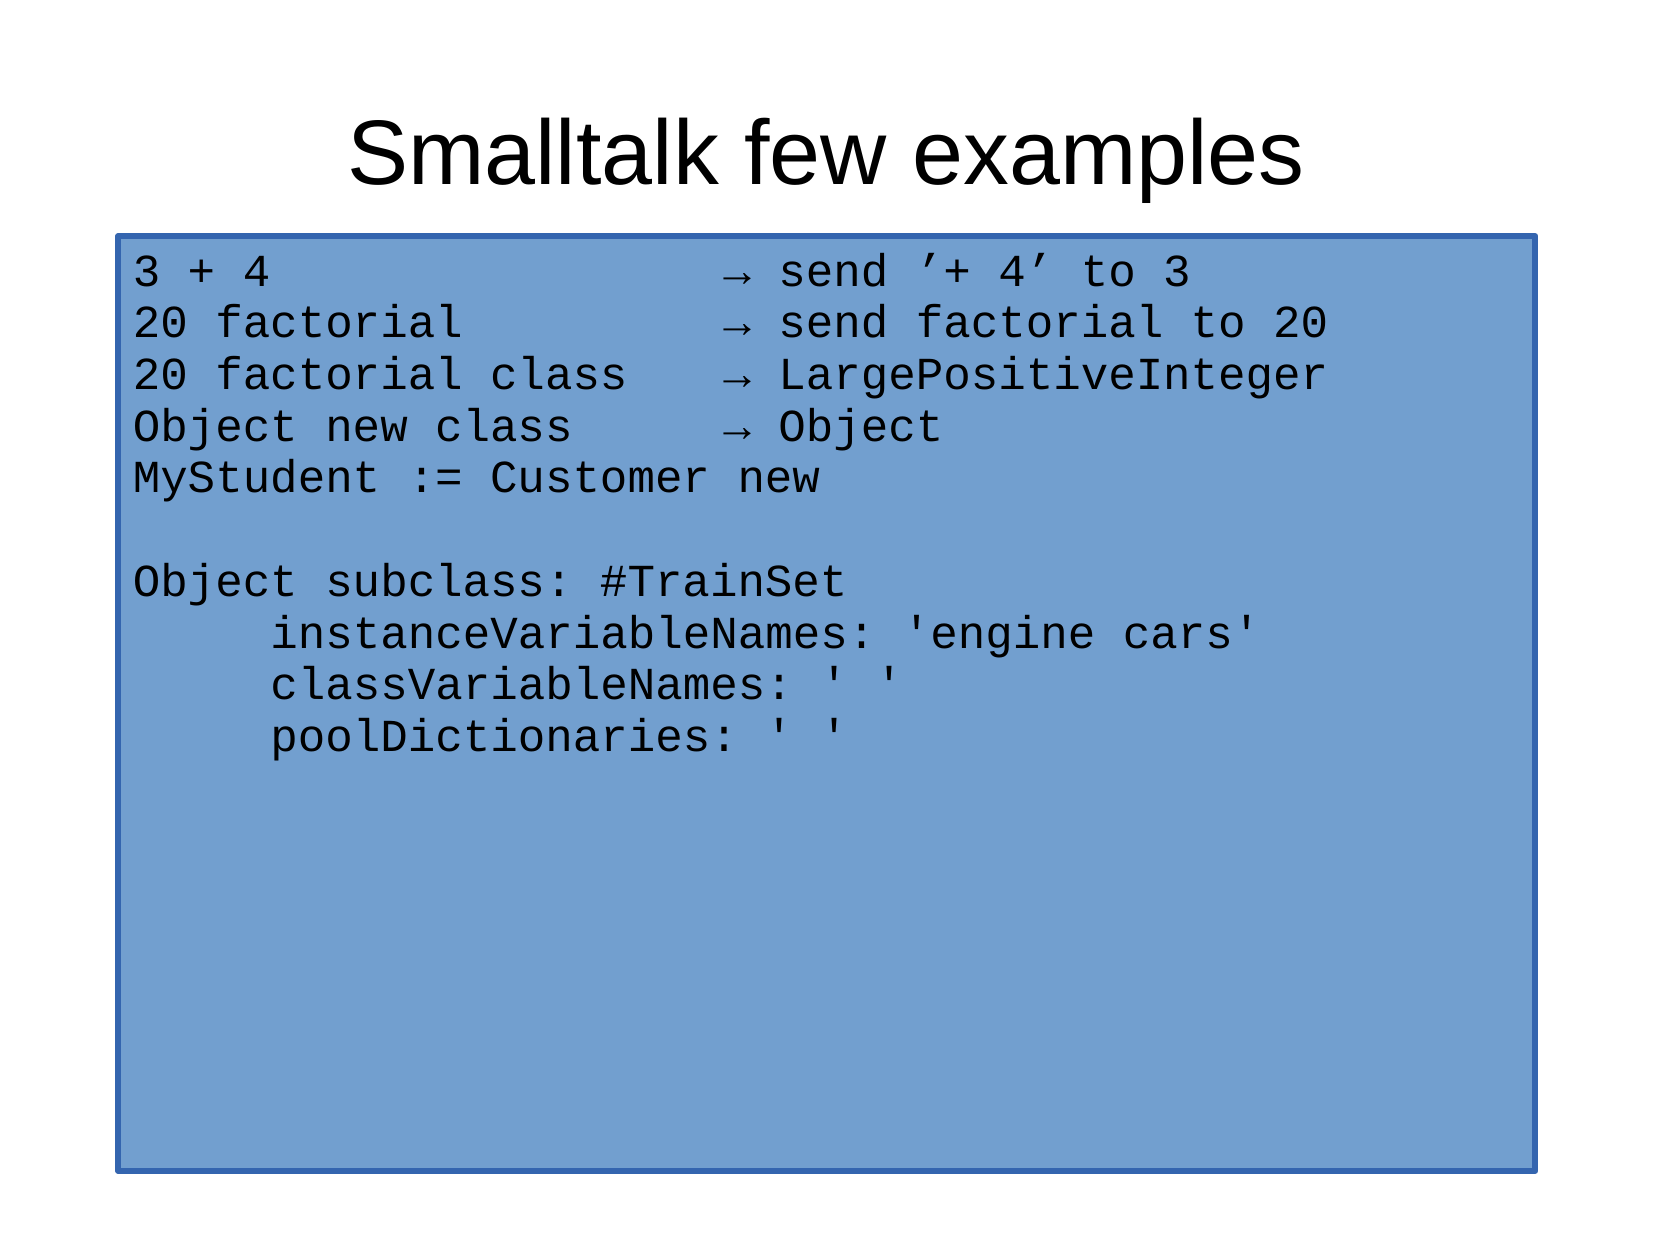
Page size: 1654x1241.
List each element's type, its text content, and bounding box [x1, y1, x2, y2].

text_box [118, 236, 1536, 240]
text_box 3 + 4 → send ’+ 4’ to 3 20 factorial → send factorial to 20 20 factorial class → LargePositiveInteger Object new class → Object MyStudent := Customer new Object subclass: #TrainSet instanceVariableNames: 'engine cars' classVariableNames: ' ' poolDictionaries: ' ' [118, 240, 1536, 1182]
title Smalltalk few examples [82, 49, 1571, 257]
